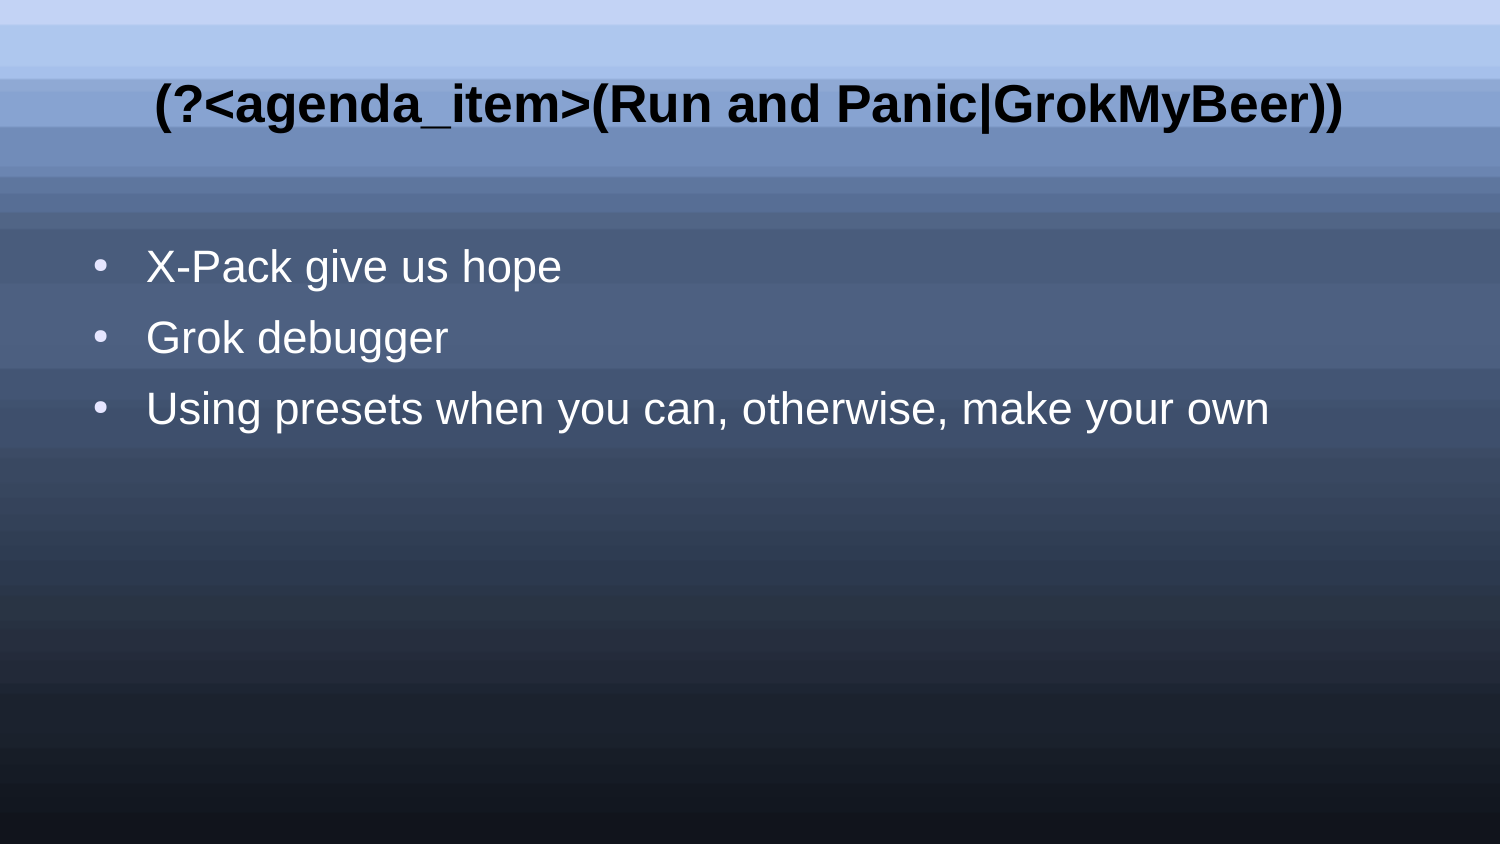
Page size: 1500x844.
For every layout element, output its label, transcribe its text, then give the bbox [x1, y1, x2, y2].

title (?<agenda_item>(Run and Panic|GrokMyBeer)) [75, 33, 1425, 175]
picture [0, 0, 1500, 844]
list X-Pack give us hope Grok debugger Using presets when you can, otherwise, make your own [75, 241, 1425, 755]
